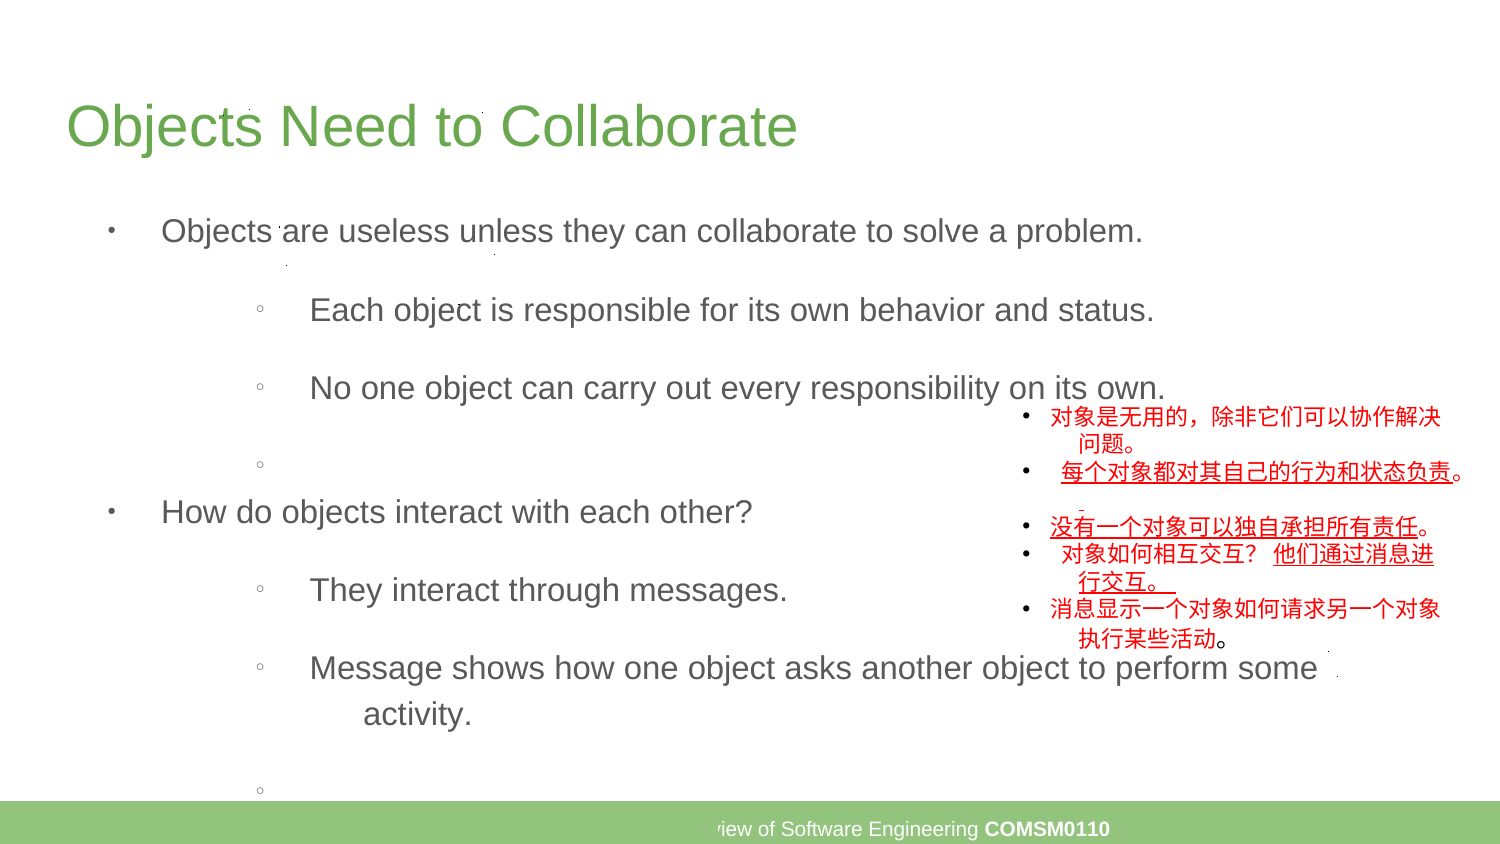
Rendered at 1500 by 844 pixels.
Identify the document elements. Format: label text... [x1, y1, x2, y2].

text_box 对象是无用的，除非它们可以协作解决问题。 每个对象都对其自己的行为和状态负责。 没有一个对象可以独自承担所有责任。 对象如何相互交互？ 他们通过消息进行交互。 消息显示一个对象如何请求另一个对象执行某些活动。 [1007, 394, 1469, 666]
title Objects Need to Collaborate [51, 72, 1449, 167]
list Objects are useless unless they can collaborate to solve a problem. Each object is responsible for its own behavior and status. No one object can carry out every responsibility on its own. How do objects interact with each other? They interact through messages. Message shows how one object asks another object to perform some activity. [51, 189, 1449, 750]
